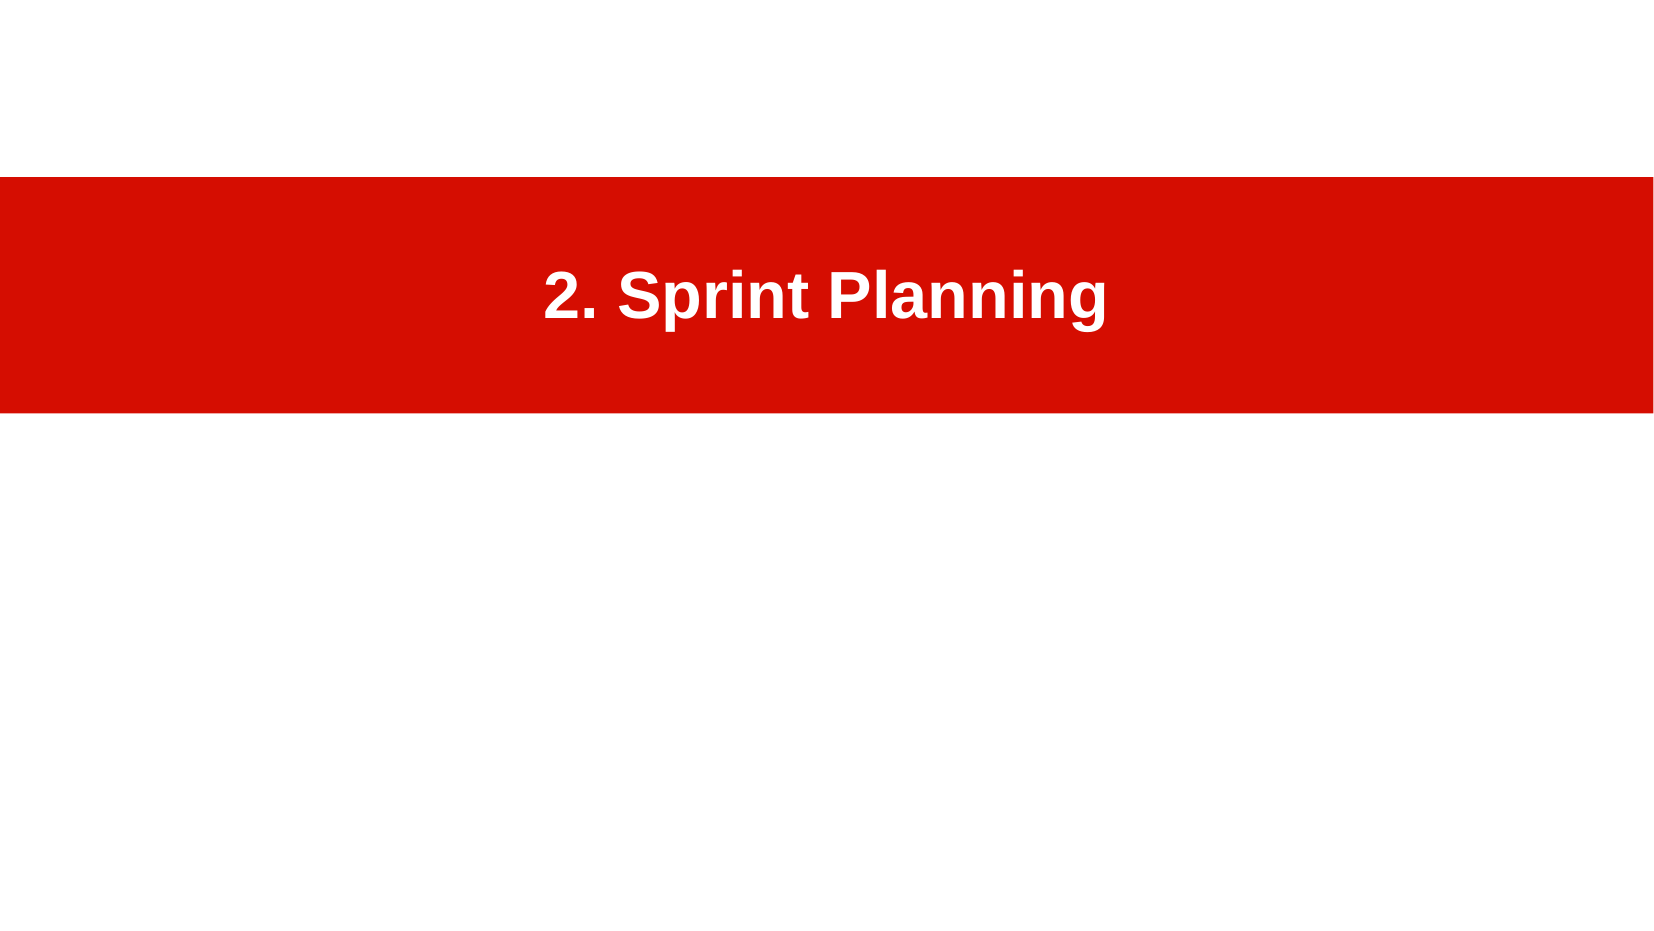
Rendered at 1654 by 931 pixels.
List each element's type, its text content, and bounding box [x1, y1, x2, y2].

title 2. Sprint Planning [0, 177, 1654, 414]
